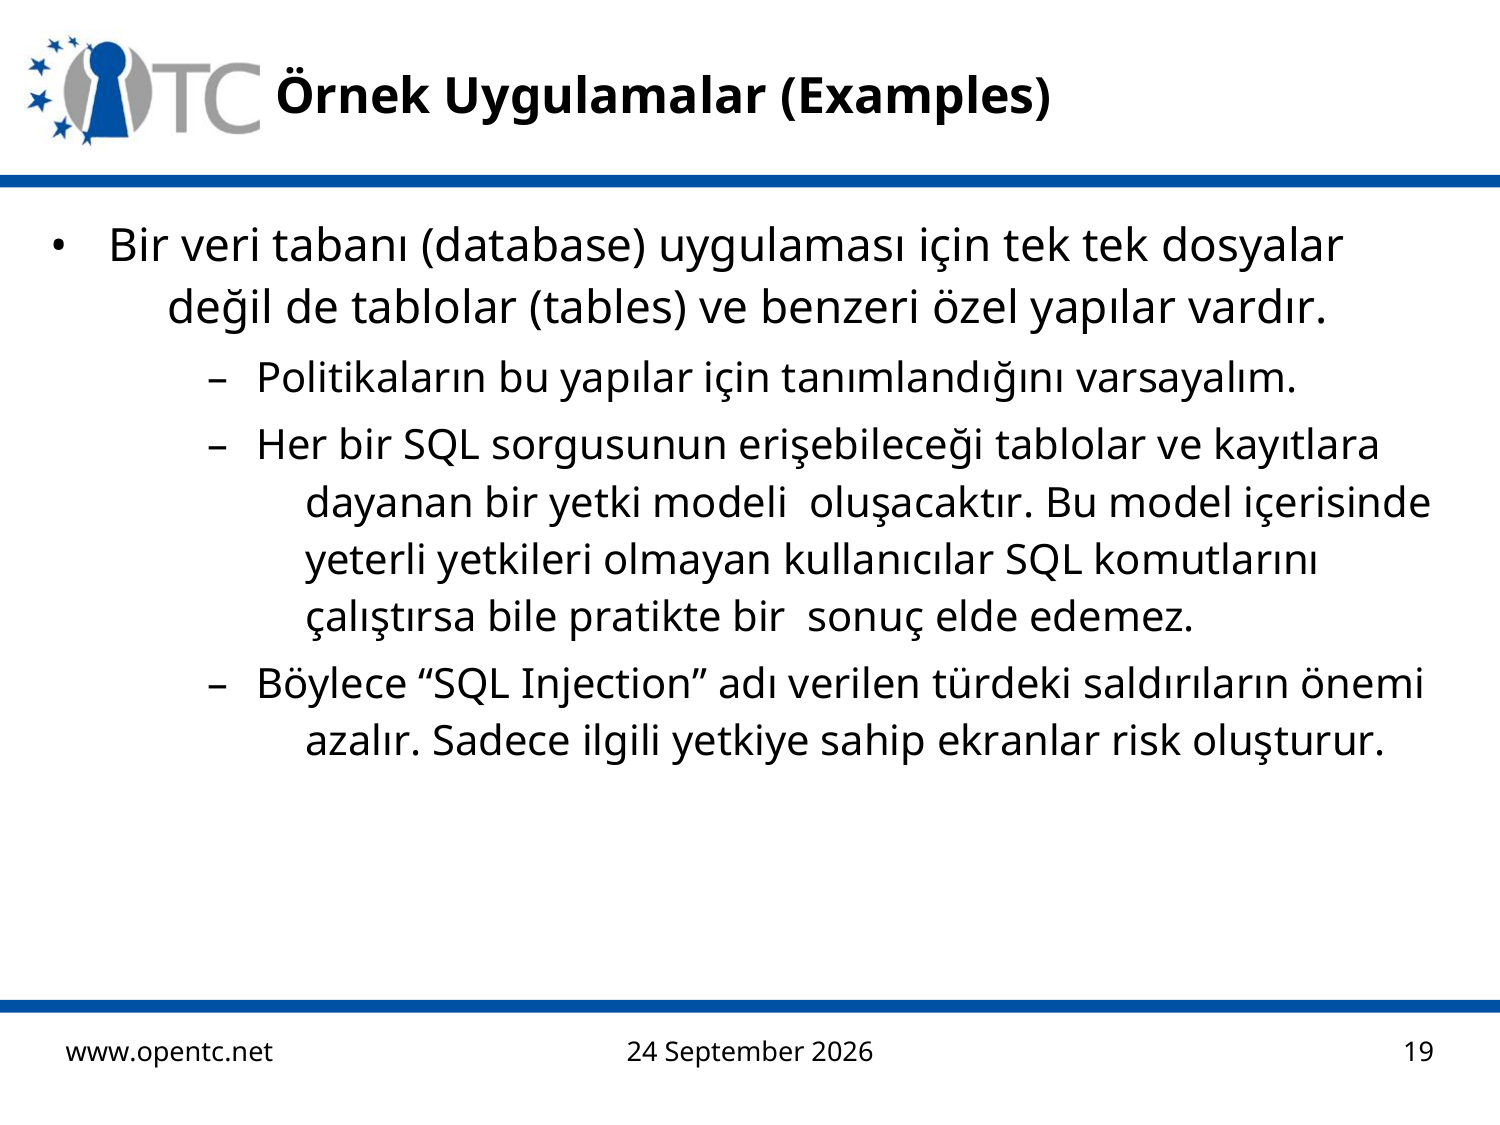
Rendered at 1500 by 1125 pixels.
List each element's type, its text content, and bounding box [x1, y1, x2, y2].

list Bir veri tabanı (database) uygulaması için tek tek dosyalar değil de tablolar (tables) ve benzeri özel yapılar vardır. Politikaların bu yapılar için tanımlandığını varsayalım. Her bir SQL sorgusunun erişebileceği tablolar ve kayıtlara dayanan bir yetki modeli oluşacaktır. Bu model içerisinde yeterli yetkileri olmayan kullanıcılar SQL komutlarını çalıştırsa bile pratikte bir sonuç elde edemez. Böylece “SQL Injection” adı verilen türdeki saldırıların önemi azalır. Sadece ilgili yetkiye sahip ekranlar risk oluşturur. [50, 212, 1450, 888]
picture [24, 30, 263, 150]
title Örnek Uygulamalar (Examples) [275, 7, 1450, 181]
